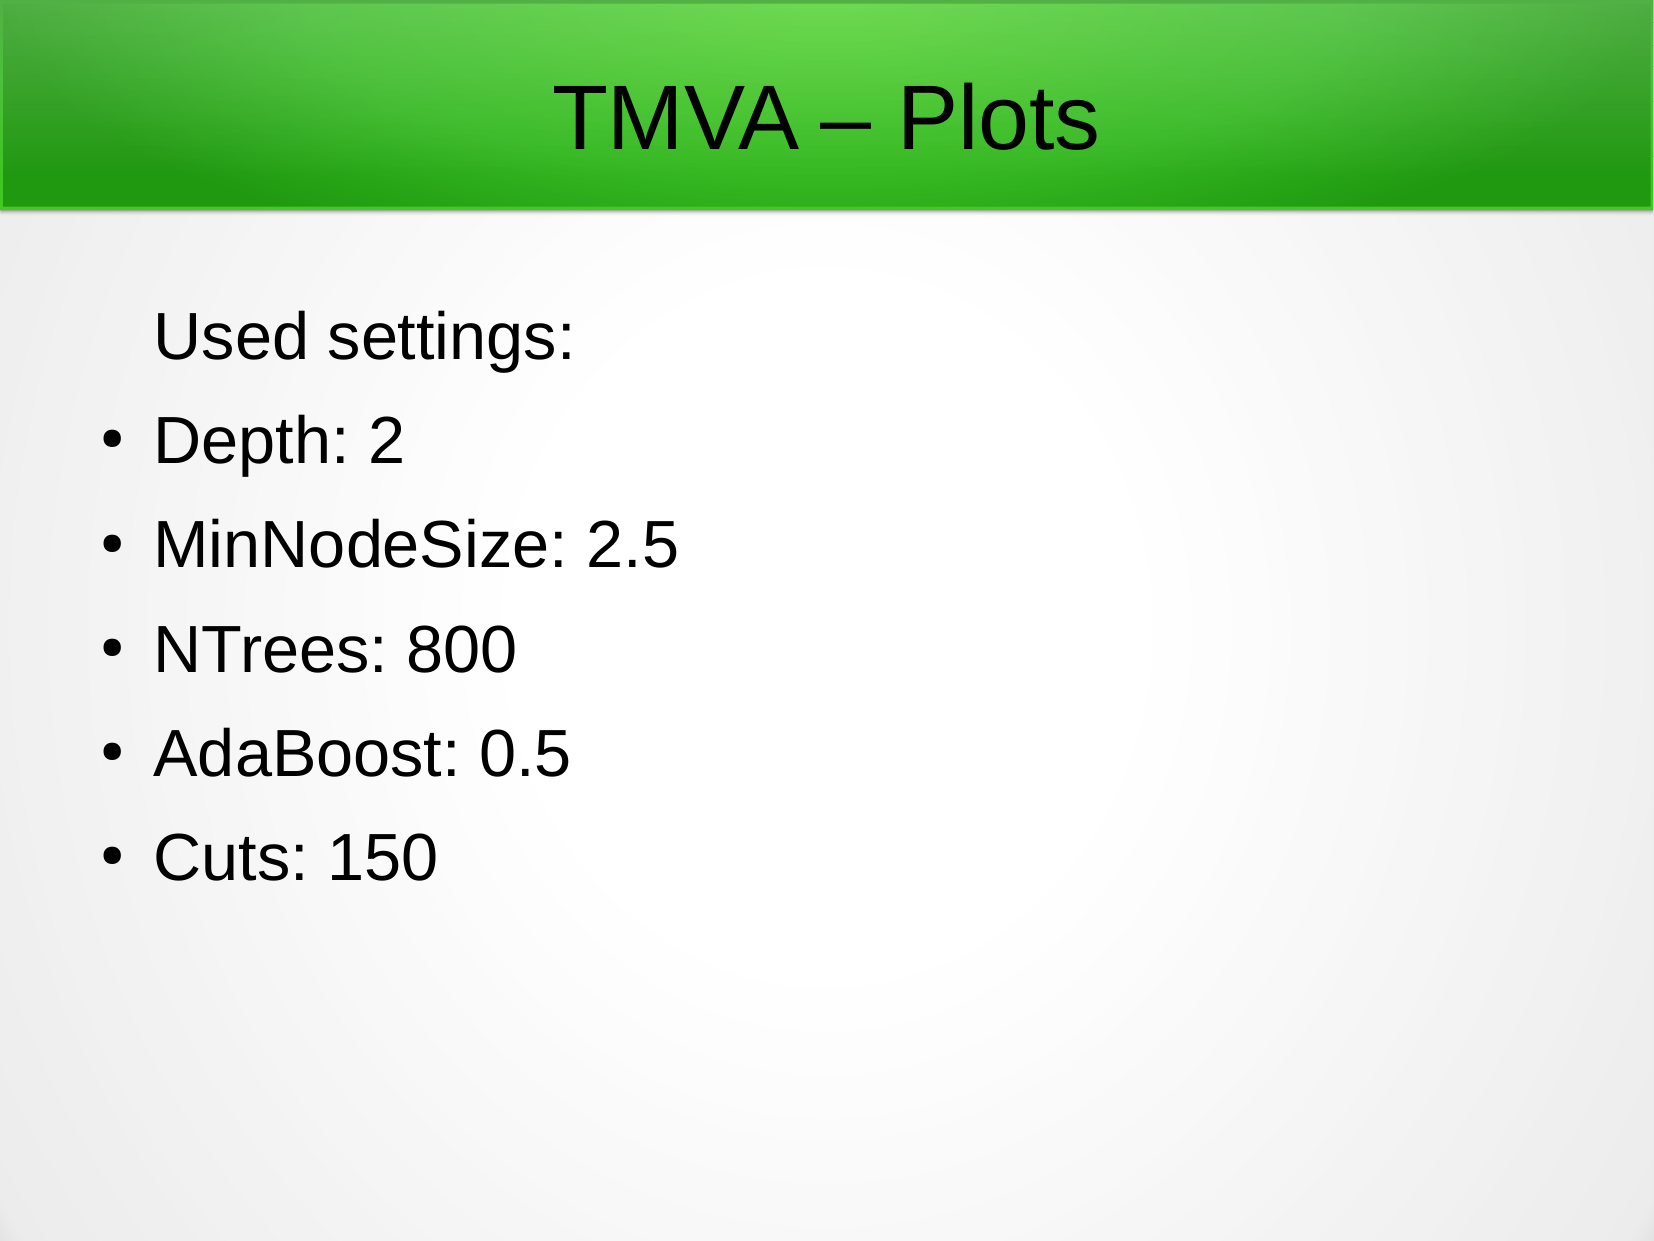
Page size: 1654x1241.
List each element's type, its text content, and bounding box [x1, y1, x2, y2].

title TMVA – Plots [82, 47, 1571, 189]
list Used settings: Depth: 2 MinNodeSize: 2.5 NTrees: 800 AdaBoost: 0.5 Cuts: 150 [82, 299, 1571, 1019]
